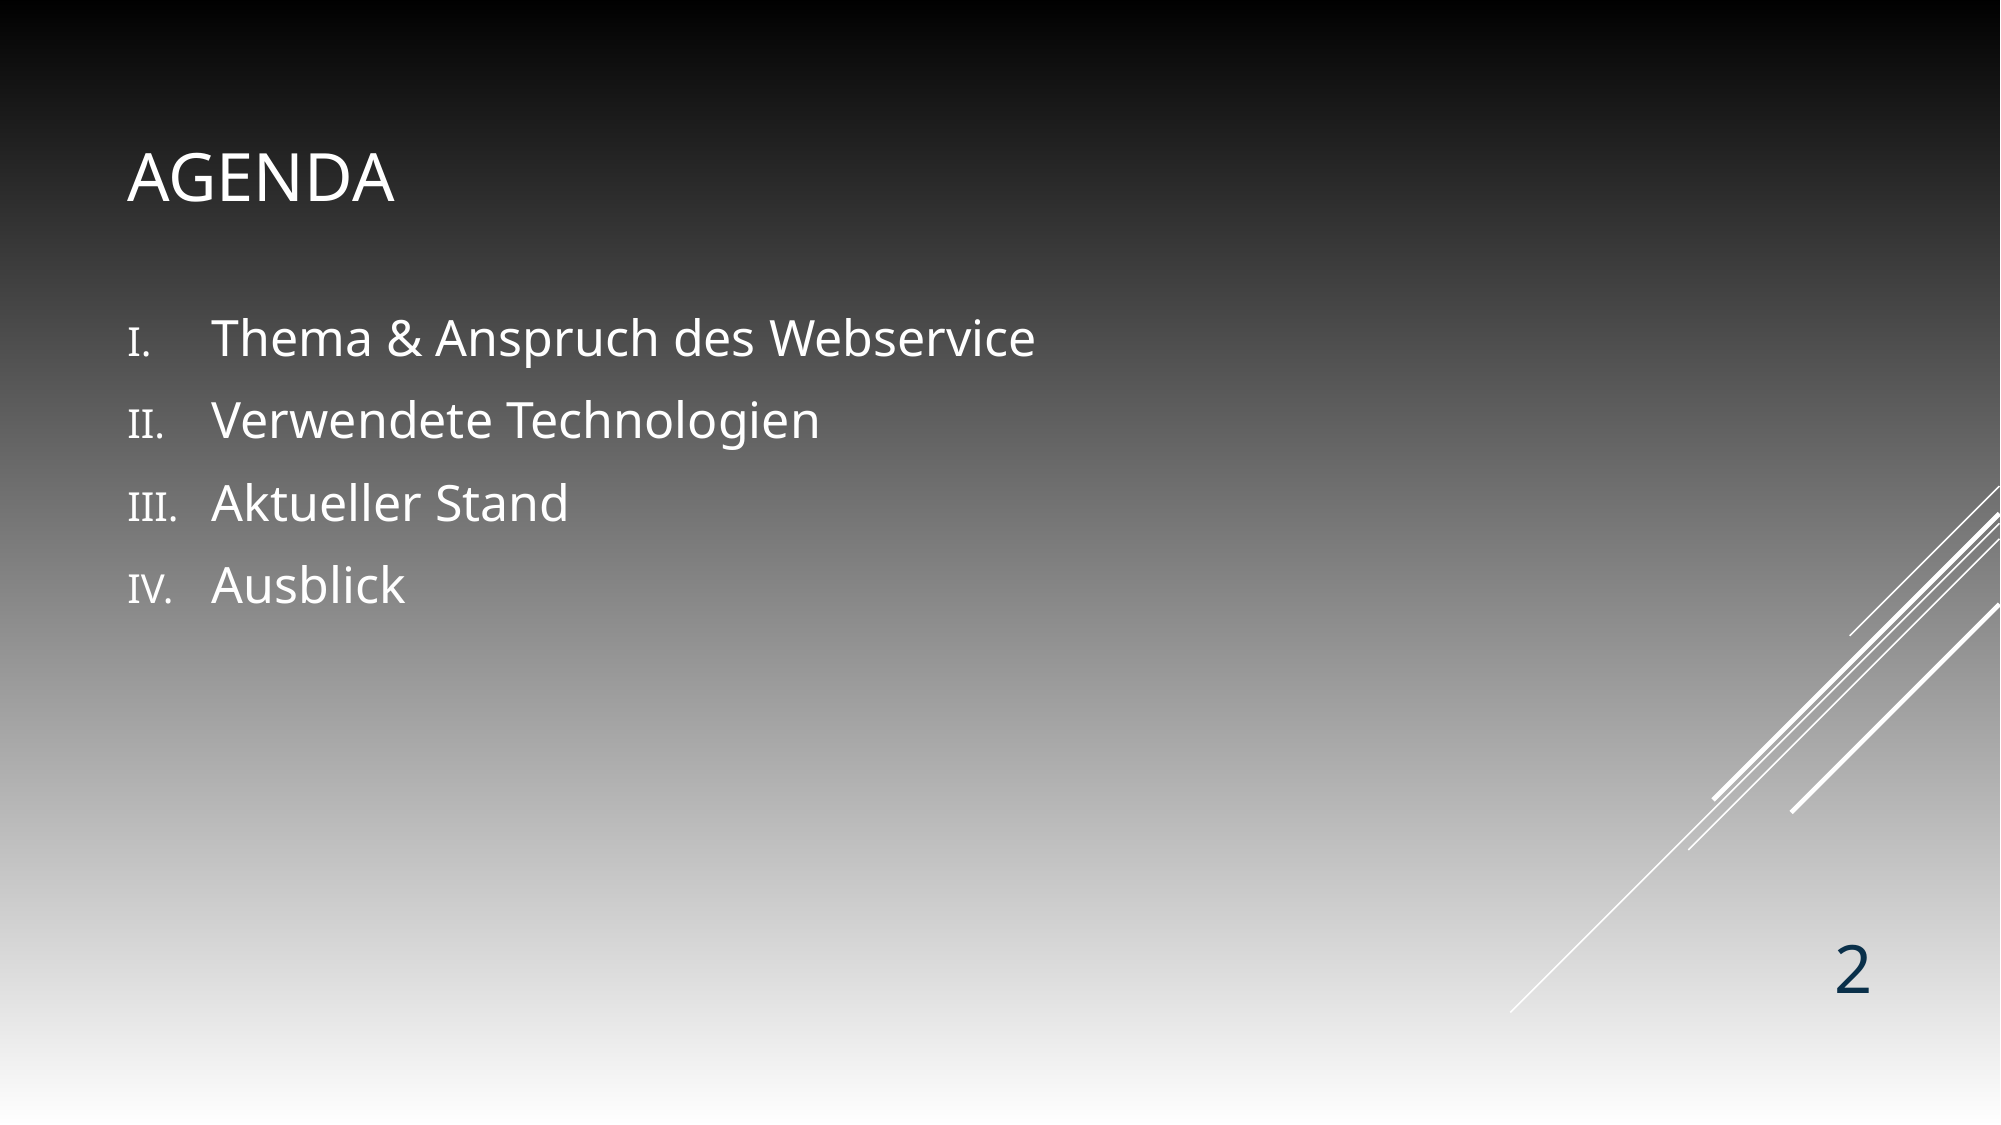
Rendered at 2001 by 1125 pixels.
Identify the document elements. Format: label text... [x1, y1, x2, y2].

title Agenda [112, 112, 1763, 238]
list Thema & Anspruch des Webservice Verwendete Technologien Aktueller Stand Ausblick [112, 298, 1513, 984]
slide_number <Foliennummer> [1700, 915, 1888, 1025]
